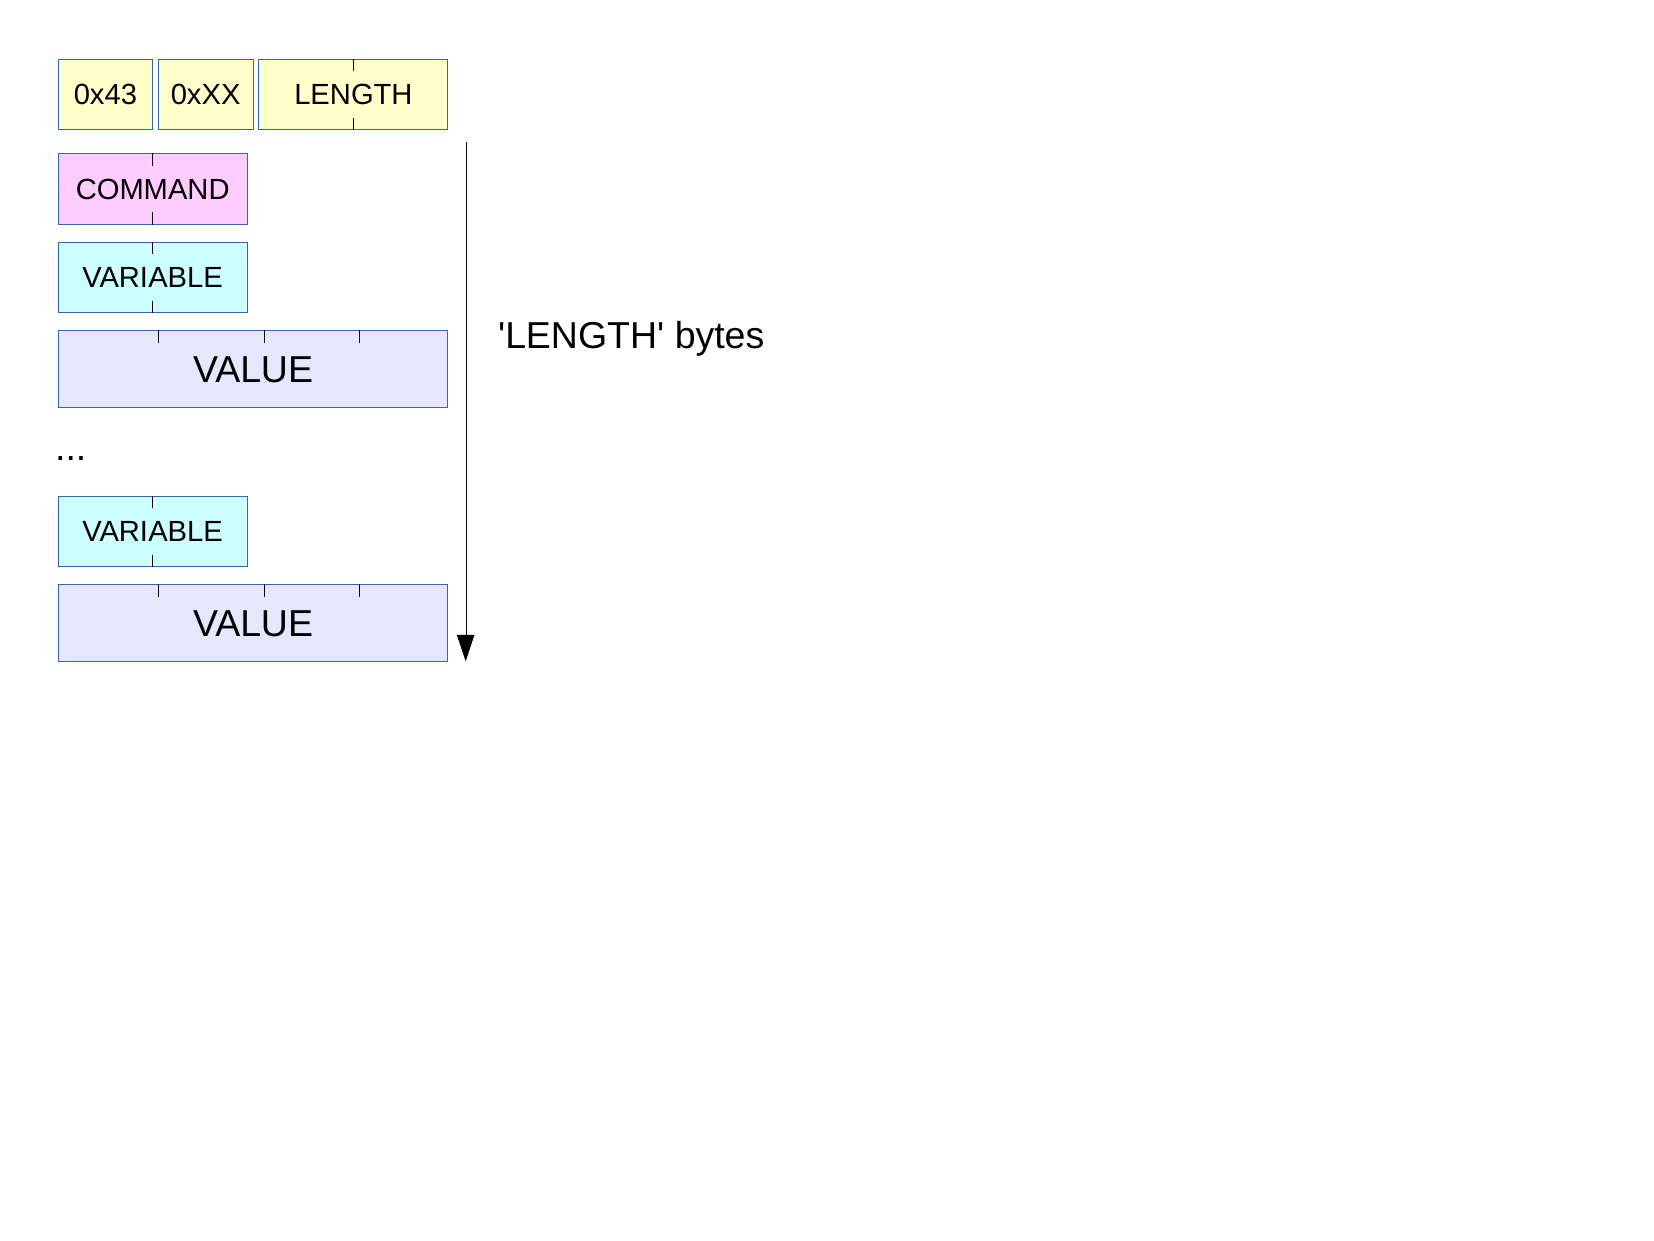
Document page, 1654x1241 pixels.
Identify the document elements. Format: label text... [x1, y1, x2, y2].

text_box LENGTH [258, 59, 448, 130]
text_box VALUE [58, 330, 448, 408]
text_box 'LENGTH' bytes [483, 307, 780, 364]
text_box VALUE [58, 584, 448, 662]
text_box VARIABLE [58, 496, 248, 567]
text_box 0xXX [158, 59, 254, 130]
text_box COMMAND [58, 153, 248, 225]
text_box VARIABLE [58, 242, 248, 313]
text_box 0x43 [58, 59, 153, 130]
text_box ... [40, 419, 102, 477]
